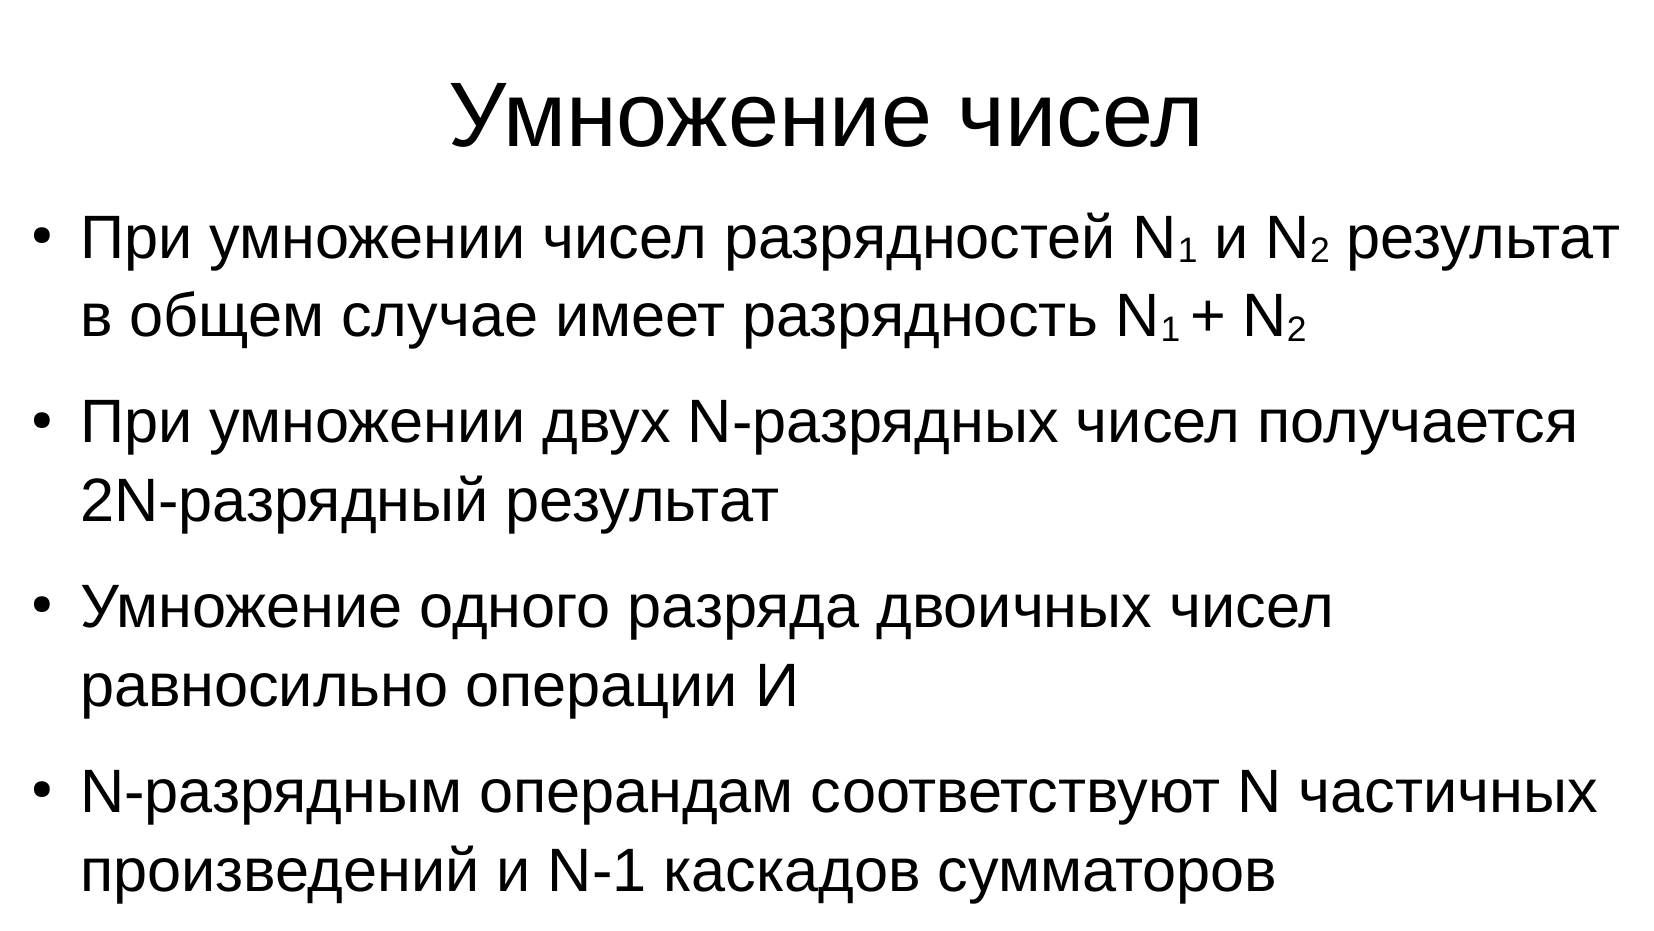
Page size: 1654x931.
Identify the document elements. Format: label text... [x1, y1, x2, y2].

title Умножение чисел [82, 37, 1571, 192]
list При умножении чисел разрядностей N1 и N2 результат в общем случае имеет разрядность N1 + N2 При умножении двух N-разрядных чисел получается 2N-разрядный результат Умножение одного разряда двоичных чисел равносильно операции И N-разрядным операндам соответствуют N частичных произведений и N-1 каскадов сумматоров [15, 192, 1636, 916]
